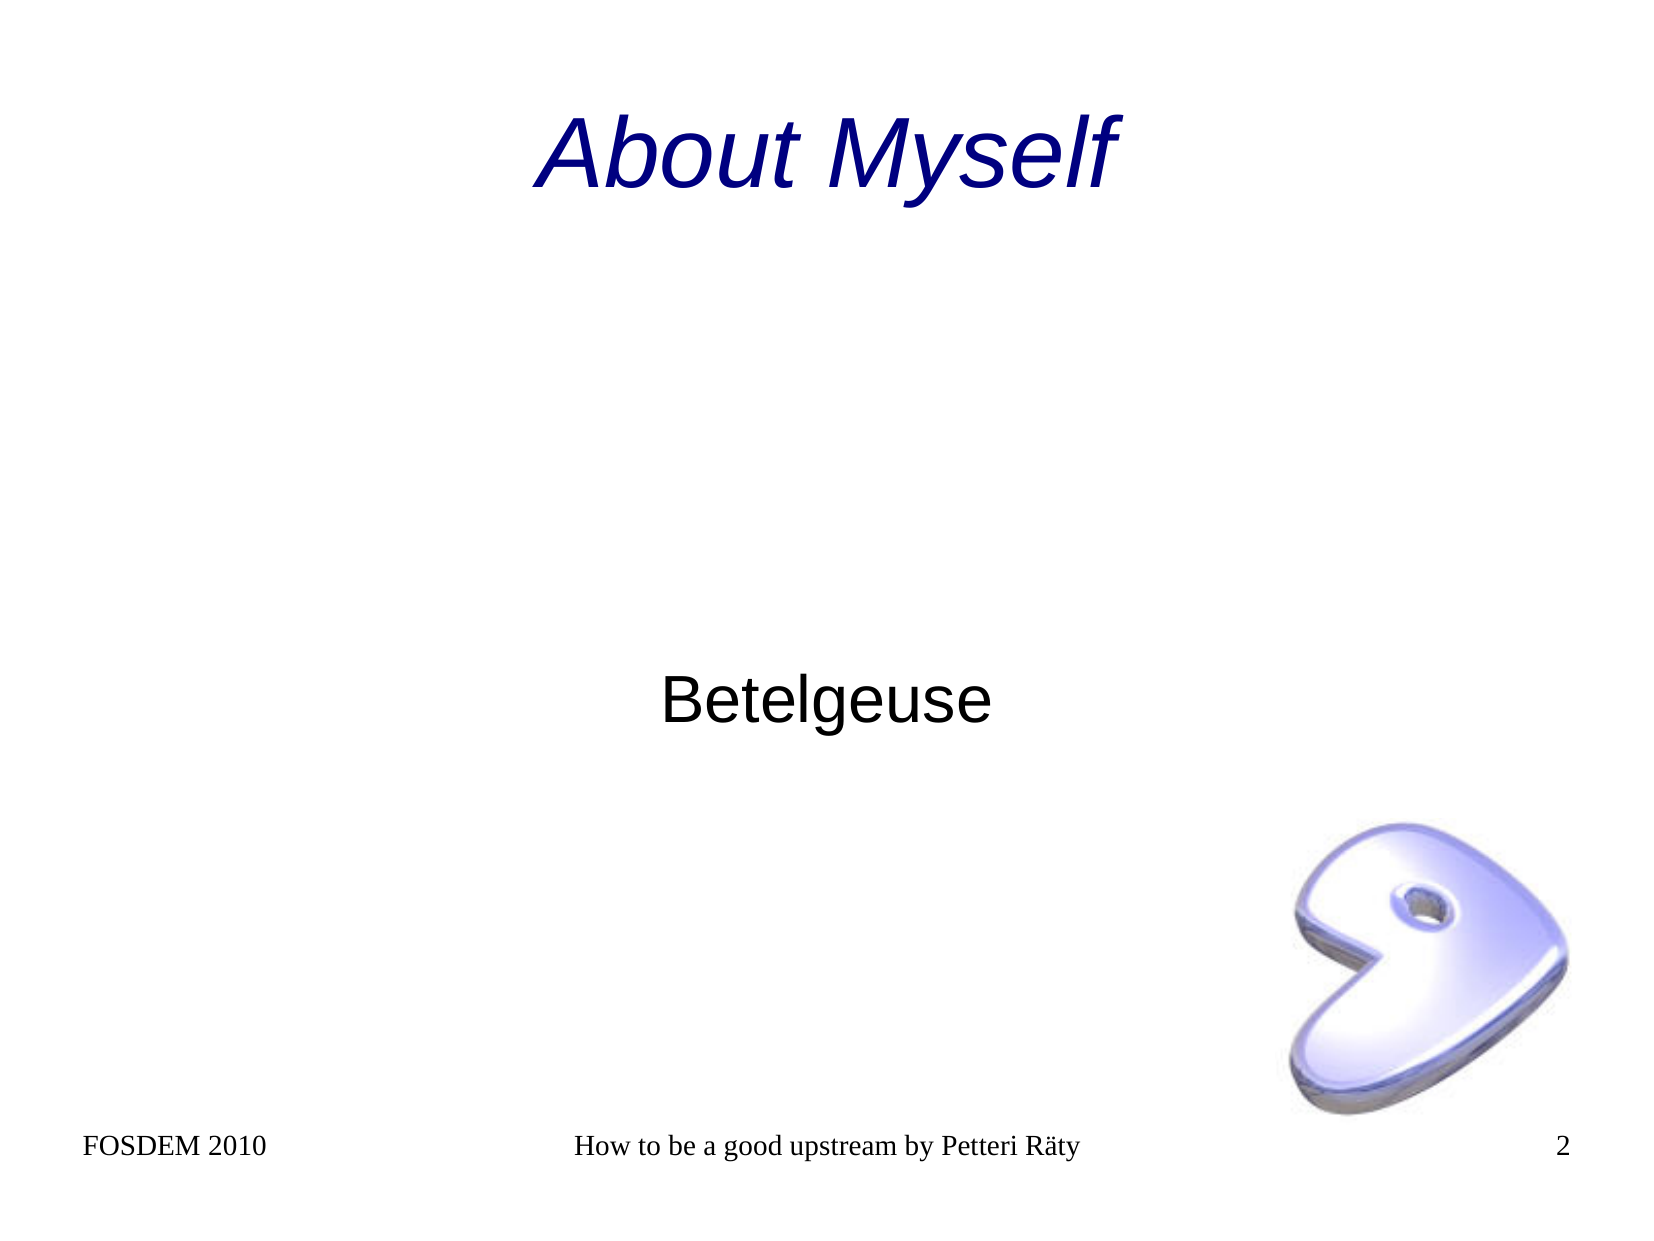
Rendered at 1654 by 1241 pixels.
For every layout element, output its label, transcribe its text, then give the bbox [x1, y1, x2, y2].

picture [1275, 818, 1576, 1125]
title About Myself [82, 49, 1571, 257]
subtitle Betelgeuse [82, 297, 1571, 1102]
